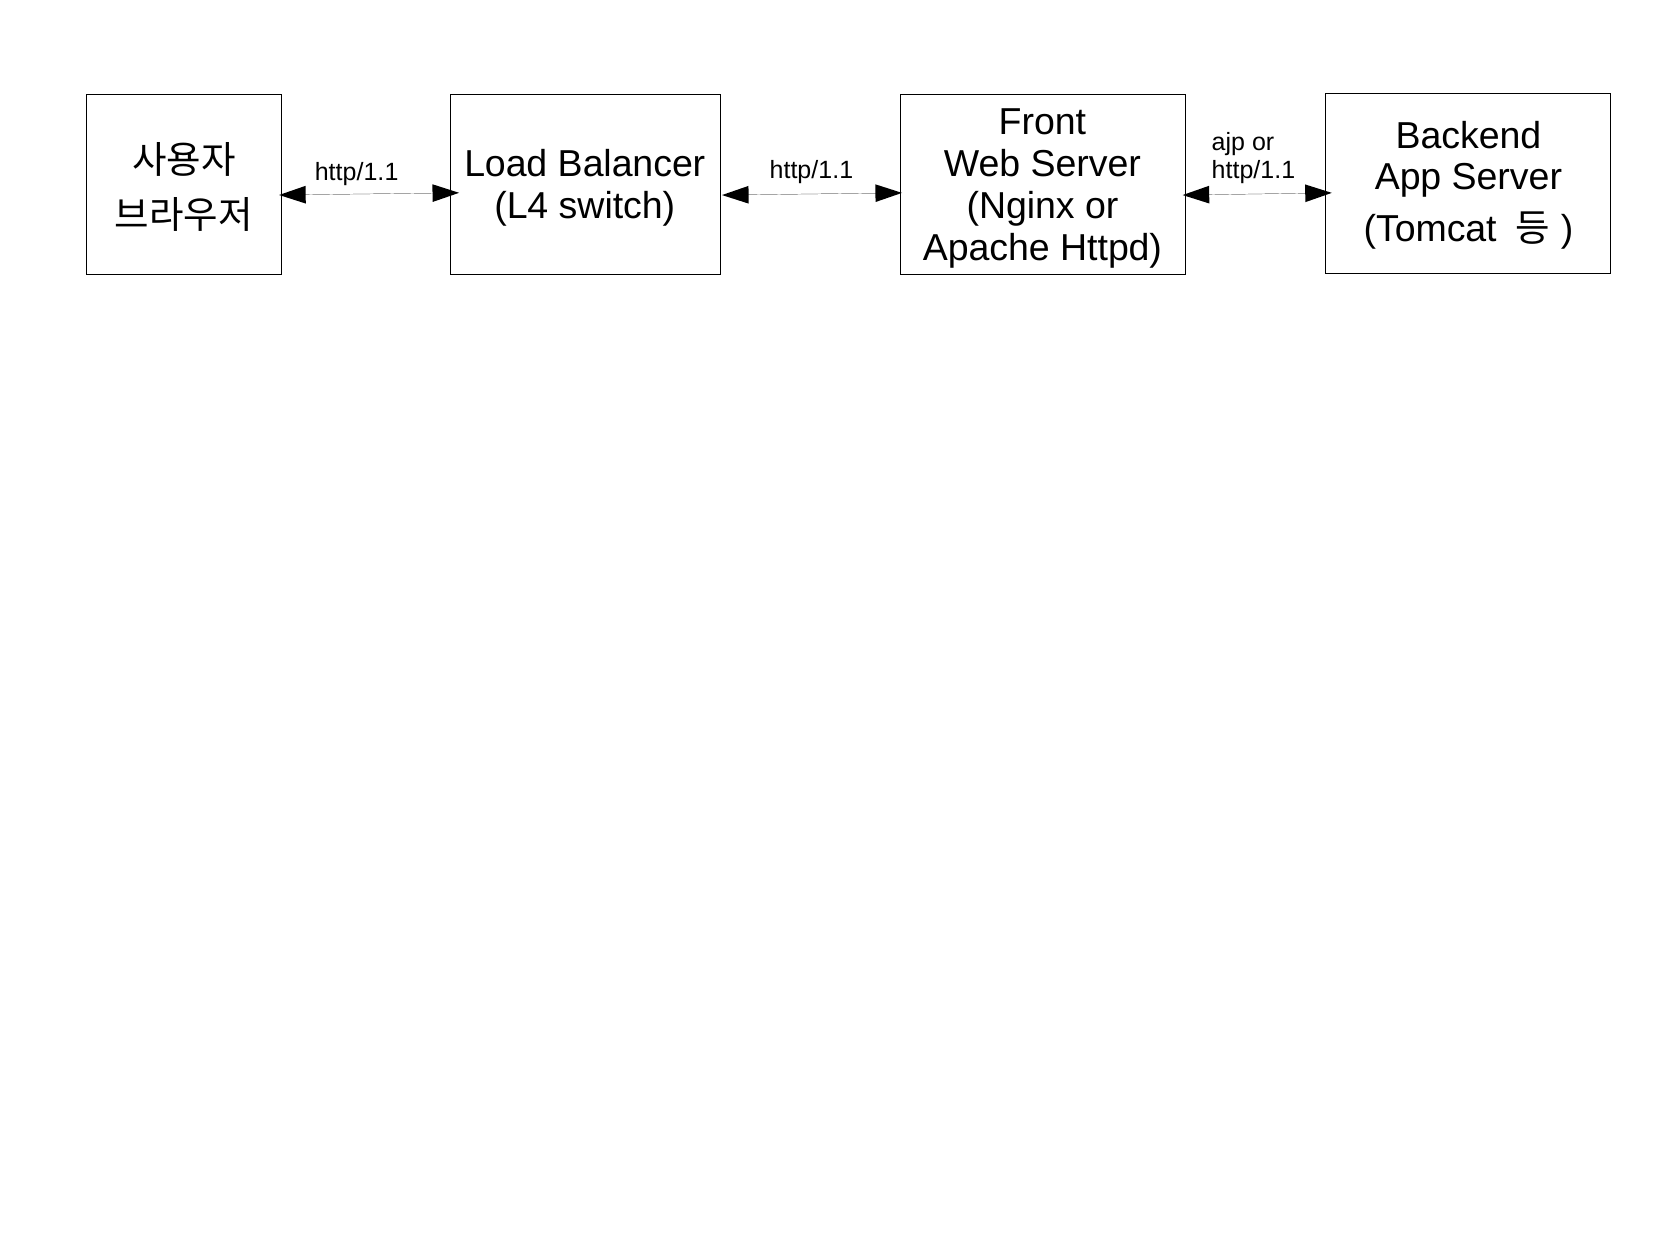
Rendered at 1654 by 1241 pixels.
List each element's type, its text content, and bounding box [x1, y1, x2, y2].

text_box Load Balancer (L4 switch) [450, 94, 721, 275]
text_box ajp or http/1.1 [1196, 120, 1325, 192]
text_box 사용자 브라우저 [86, 94, 282, 275]
text_box http/1.1 [754, 148, 900, 192]
text_box Backend App Server (Tomcat 등) [1325, 93, 1611, 274]
text_box http/1.1 [300, 150, 466, 193]
text_box Front Web Server (Nginx or Apache Httpd) [900, 94, 1186, 275]
